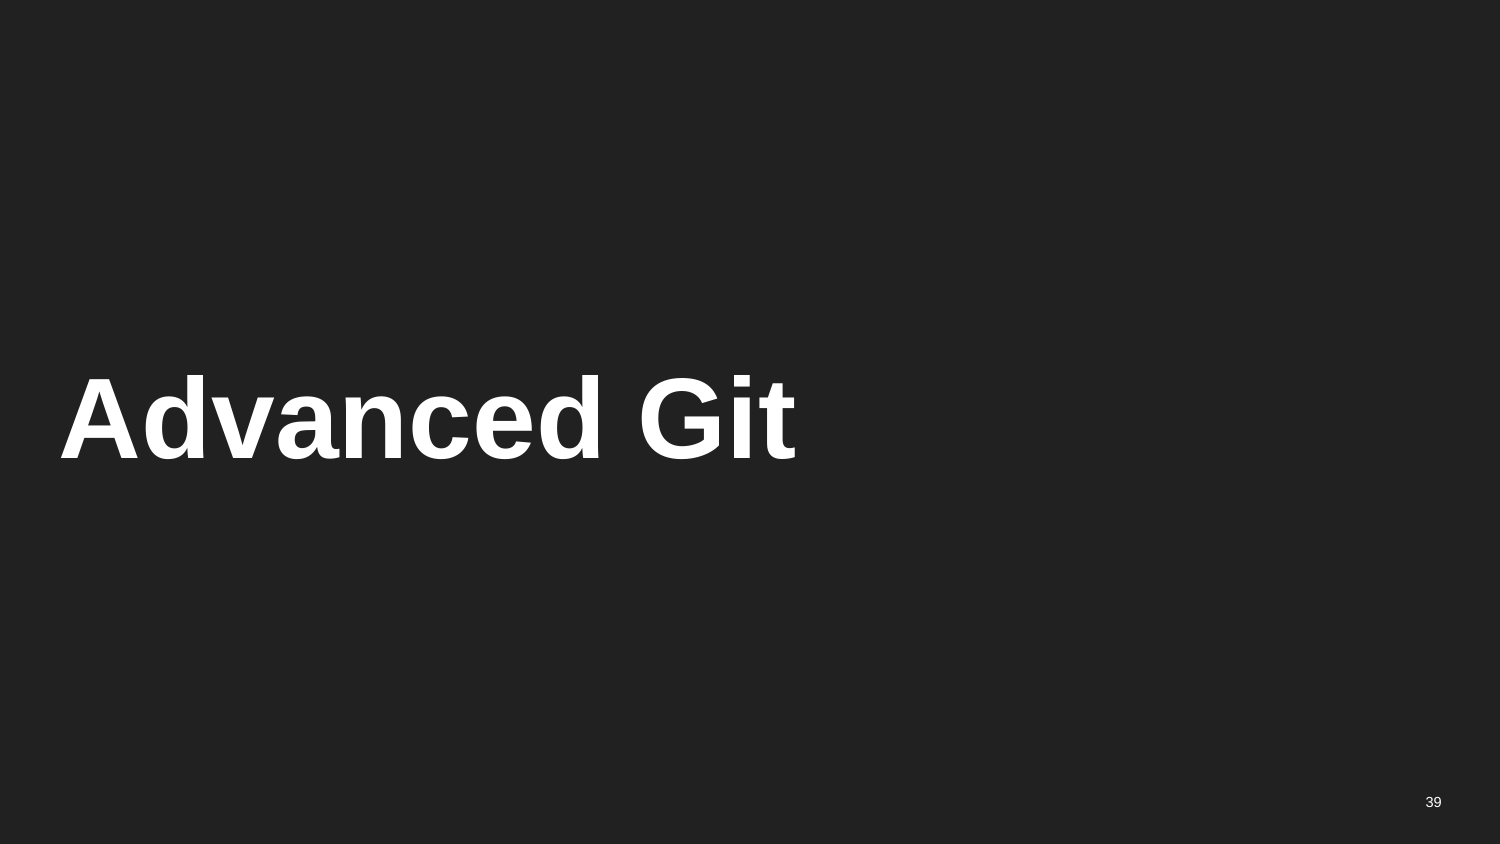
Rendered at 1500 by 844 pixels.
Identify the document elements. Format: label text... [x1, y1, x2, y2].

slide_number 1 [1392, 793, 1442, 815]
title Advanced Git [59, 140, 1442, 704]
